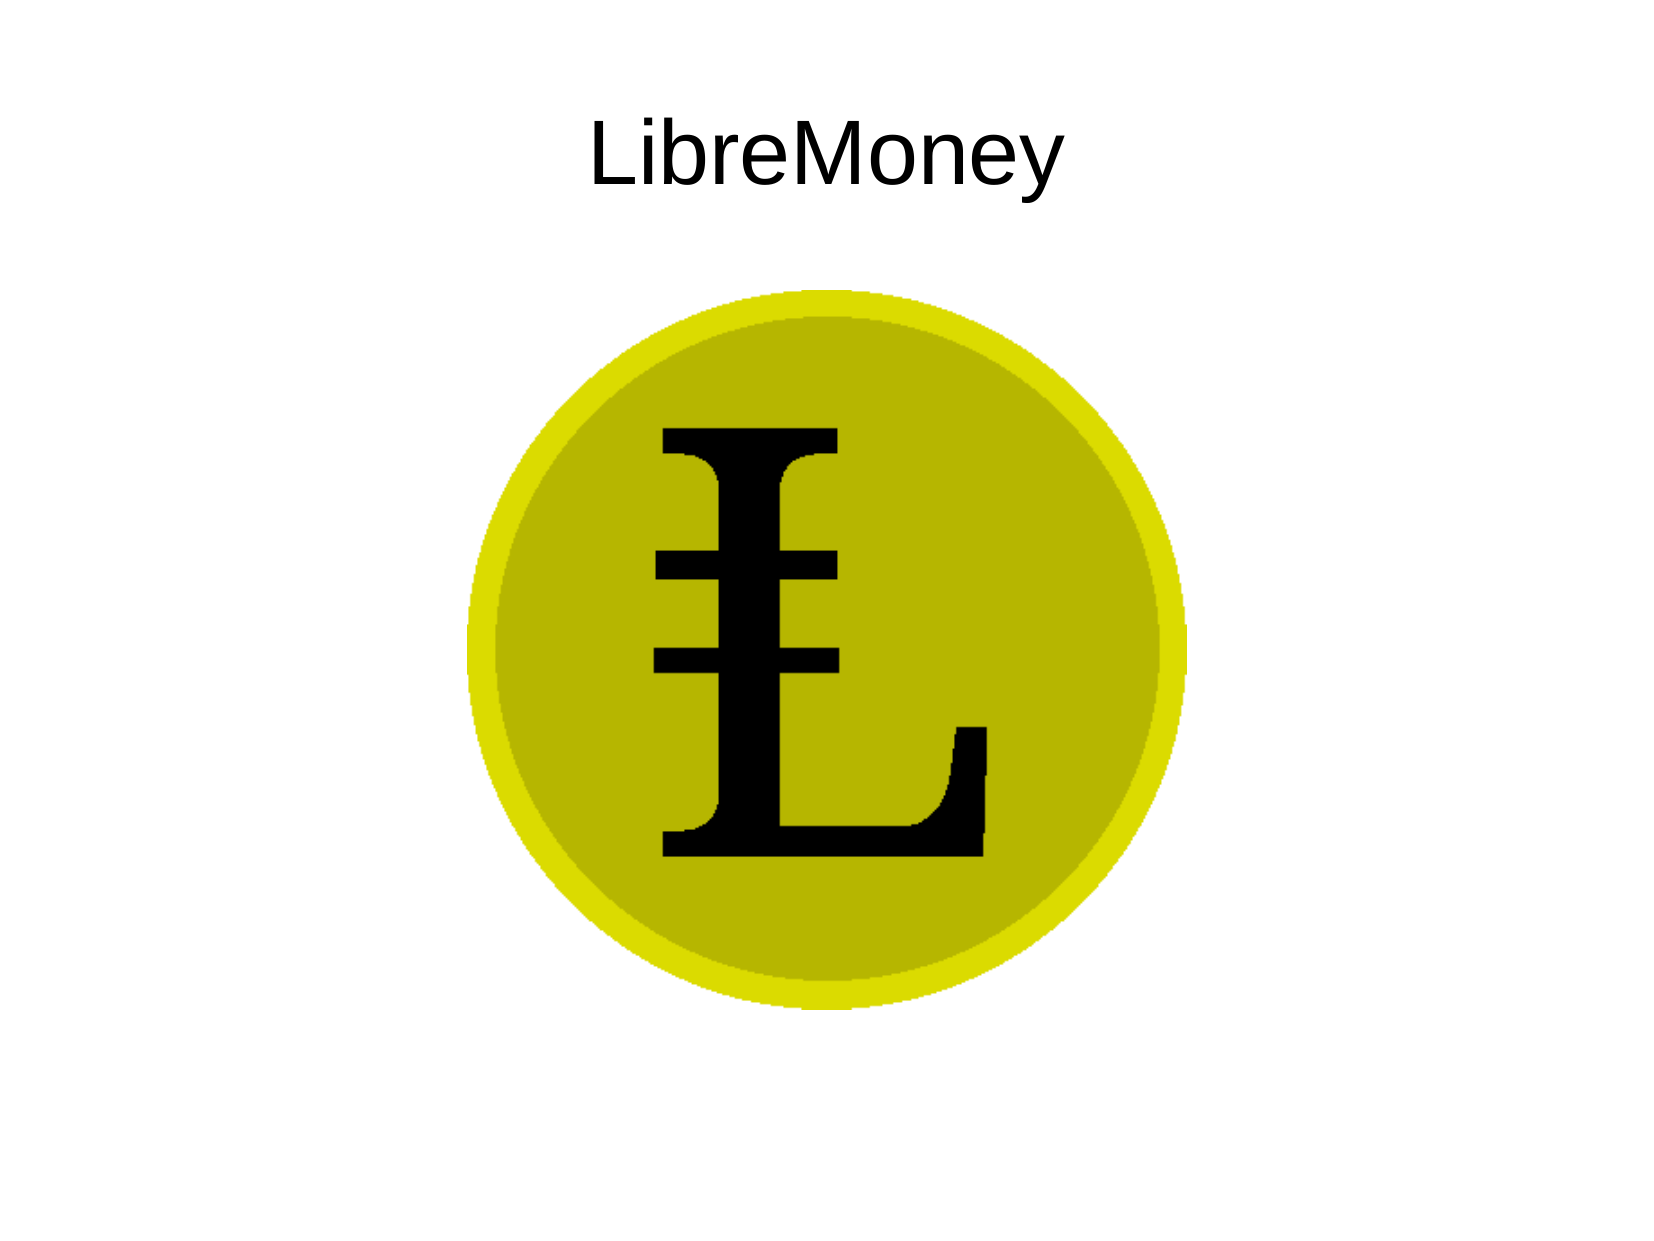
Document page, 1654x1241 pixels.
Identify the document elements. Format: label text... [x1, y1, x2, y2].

title LibreMoney [82, 49, 1571, 257]
picture [467, 290, 1187, 1010]
